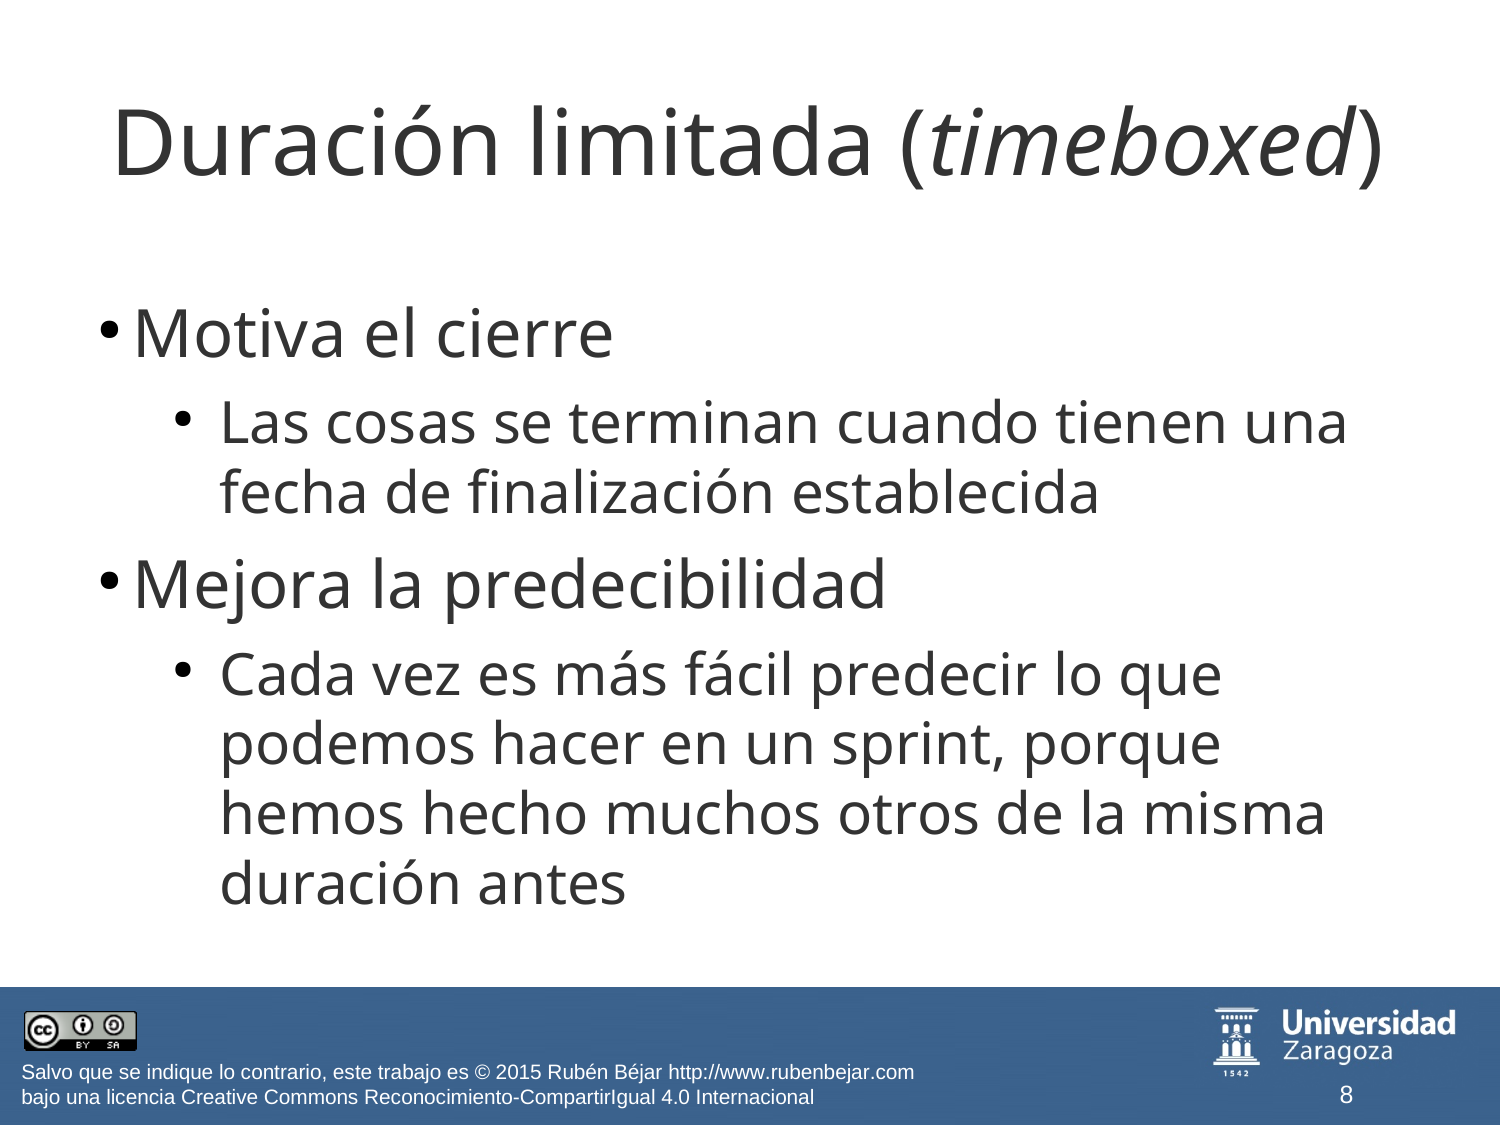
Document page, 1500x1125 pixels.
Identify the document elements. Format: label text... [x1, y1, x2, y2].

list Motiva el cierre Las cosas se terminan cuando tienen una fecha de finalización establecida Mejora la predecibilidad Cada vez es más fácil predecir lo que podemos hacer en un sprint, porque hemos hecho muchos otros de la misma duración antes [82, 283, 1418, 957]
title Duración limitada (timeboxed) [74, 21, 1420, 257]
picture [0, 987, 1500, 1125]
